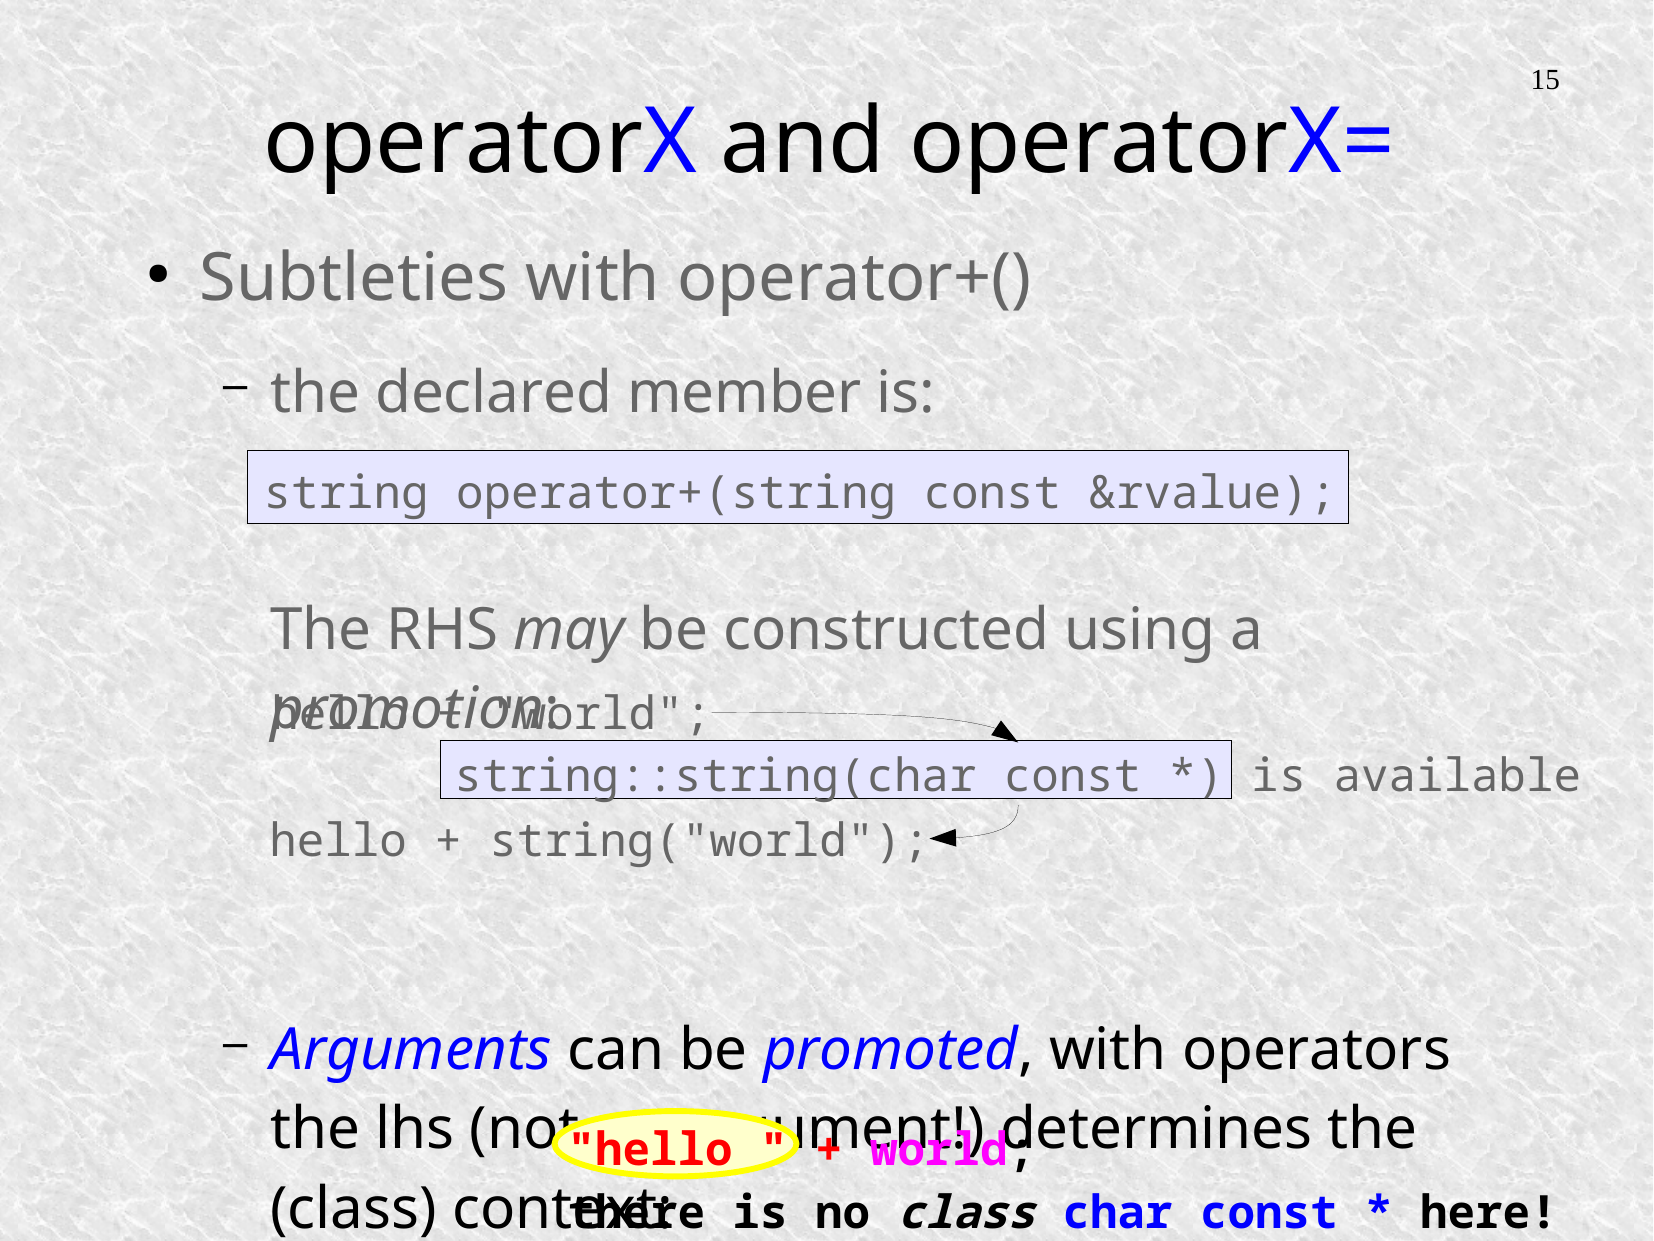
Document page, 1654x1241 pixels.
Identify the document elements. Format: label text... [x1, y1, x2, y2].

text_box "hello " + world; there is no class char const * here! [567, 1116, 1558, 1241]
list Subtleties with operator+() the declared member is: The RHS may be constructed using a promotion: Arguments can be promoted, with operators the lhs (not an argument!) determines the (class) context: [128, 229, 1541, 1106]
picture [962, 1106, 974, 1116]
text_box [554, 1129, 567, 1159]
text_box string::string(char const *) is available [454, 742, 1583, 798]
text_box [611, 1111, 740, 1116]
picture [1031, 1106, 1353, 1116]
text_box string operator+(string const &rvalue); [263, 459, 1337, 515]
text_box hello + "world"; [271, 681, 712, 737]
text_box hello + string("world"); [269, 807, 930, 863]
picture [974, 1106, 1026, 1116]
title operatorX and operatorX= [123, 33, 1536, 241]
picture [0, 0, 1654, 1241]
picture [562, 1201, 567, 1224]
